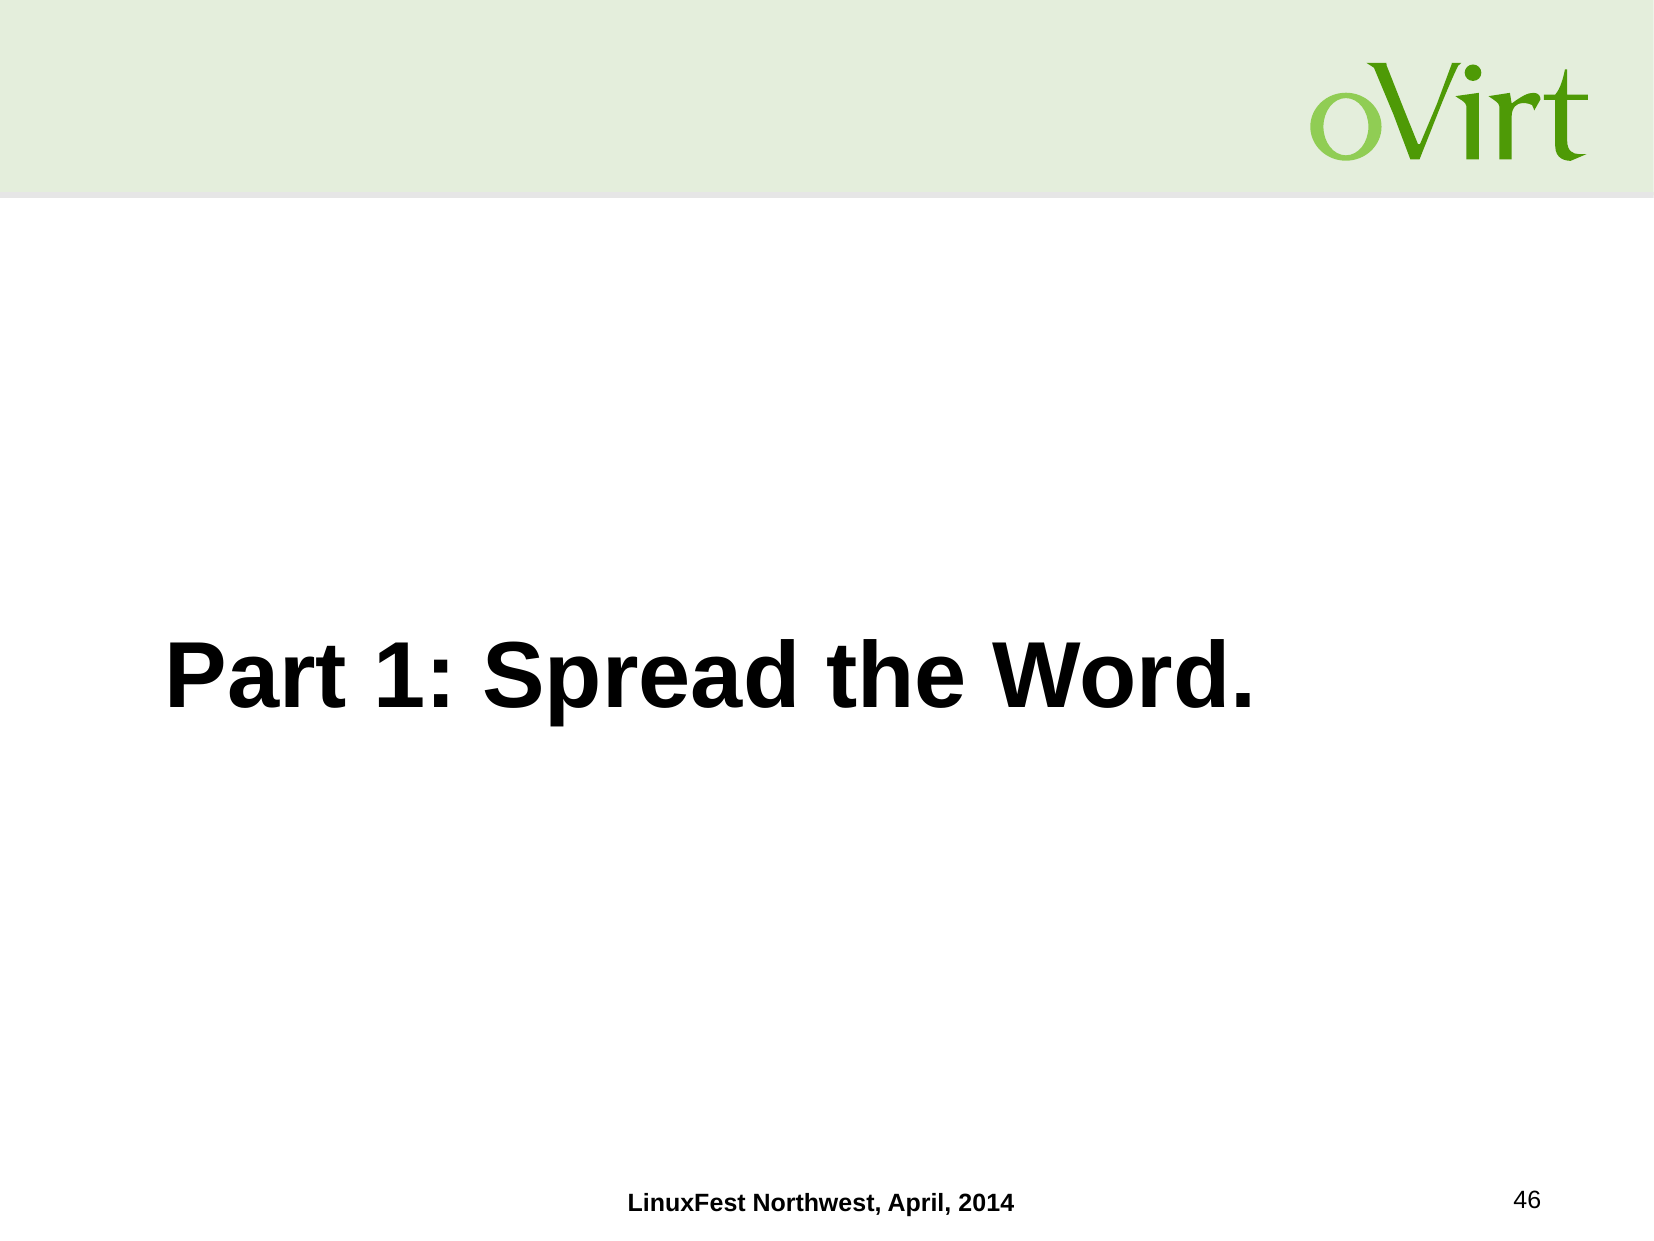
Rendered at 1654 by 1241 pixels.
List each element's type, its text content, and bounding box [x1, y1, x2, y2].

text_box Part 1: Spread the Word. [150, 615, 1654, 750]
